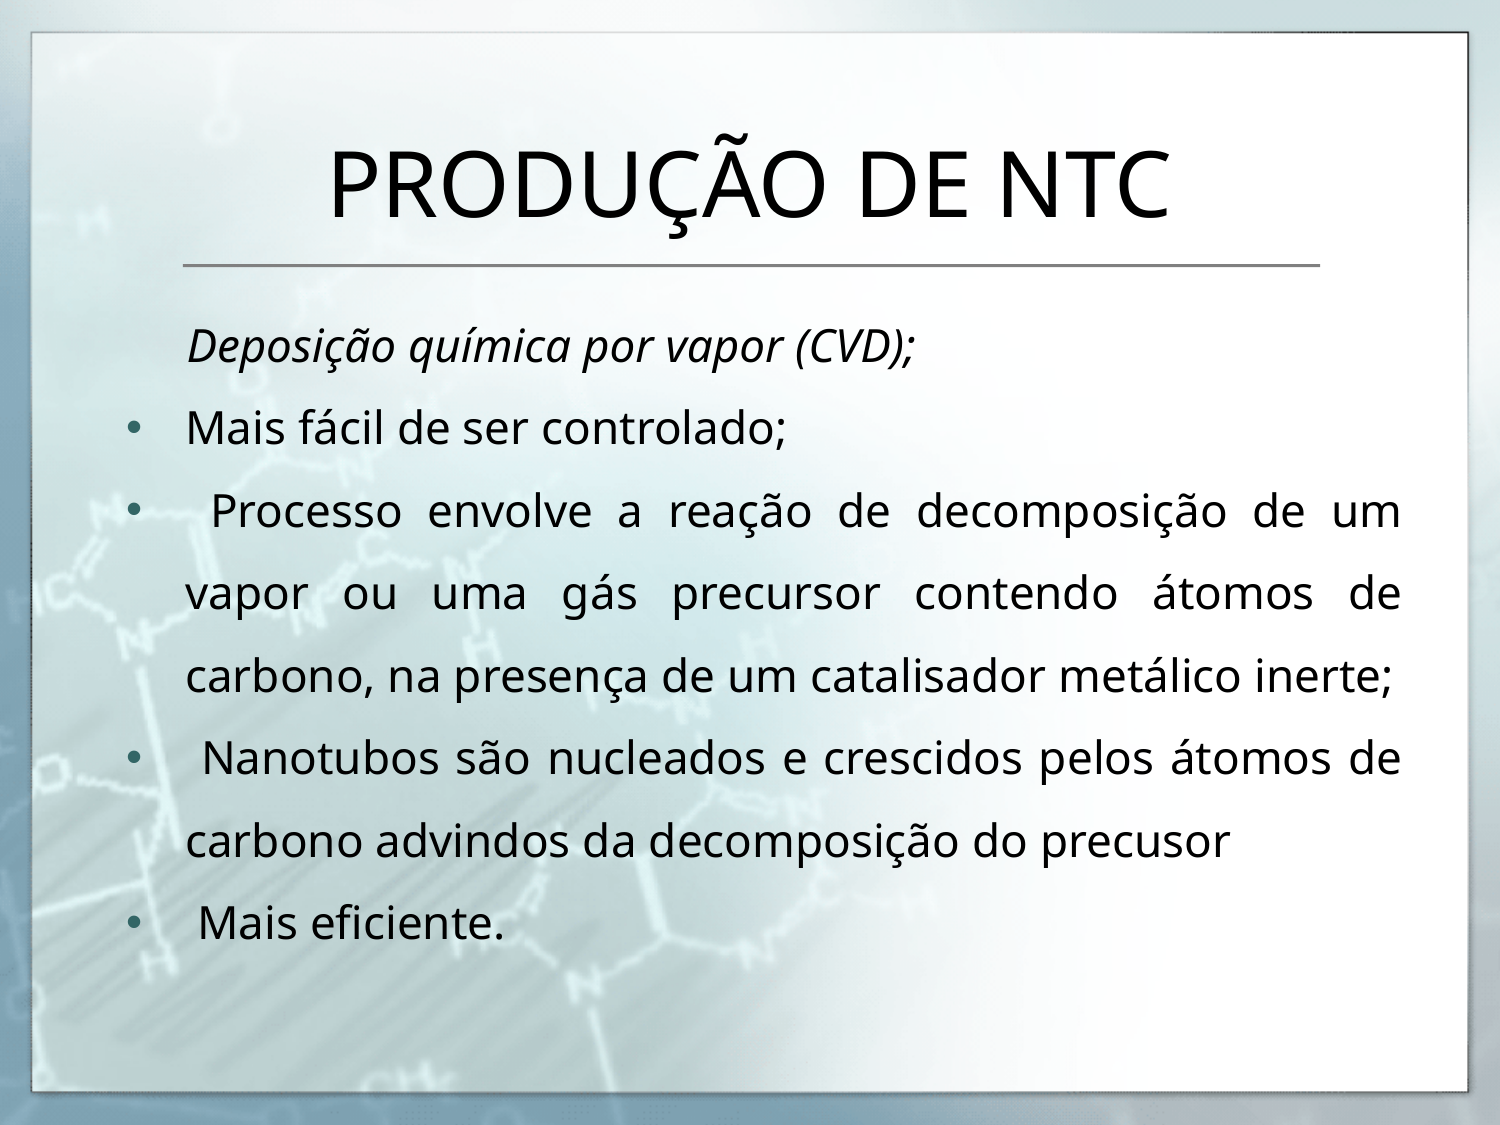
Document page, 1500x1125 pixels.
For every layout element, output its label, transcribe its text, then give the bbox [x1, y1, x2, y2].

text_box PRODUÇÃO DE NTC [62, 93, 1438, 269]
picture [0, 0, 1500, 1125]
text_box Deposição química por vapor (CVD); Mais fácil de ser controlado; Processo envolve a reação de decomposição de um vapor ou uma gás precursor contendo átomos de carbono, na presença de um catalisador metálico inerte; Nanotubos são nucleados e crescidos pelos átomos de carbono advindos da decomposição do precusor Mais eficiente. [81, 281, 1418, 1039]
